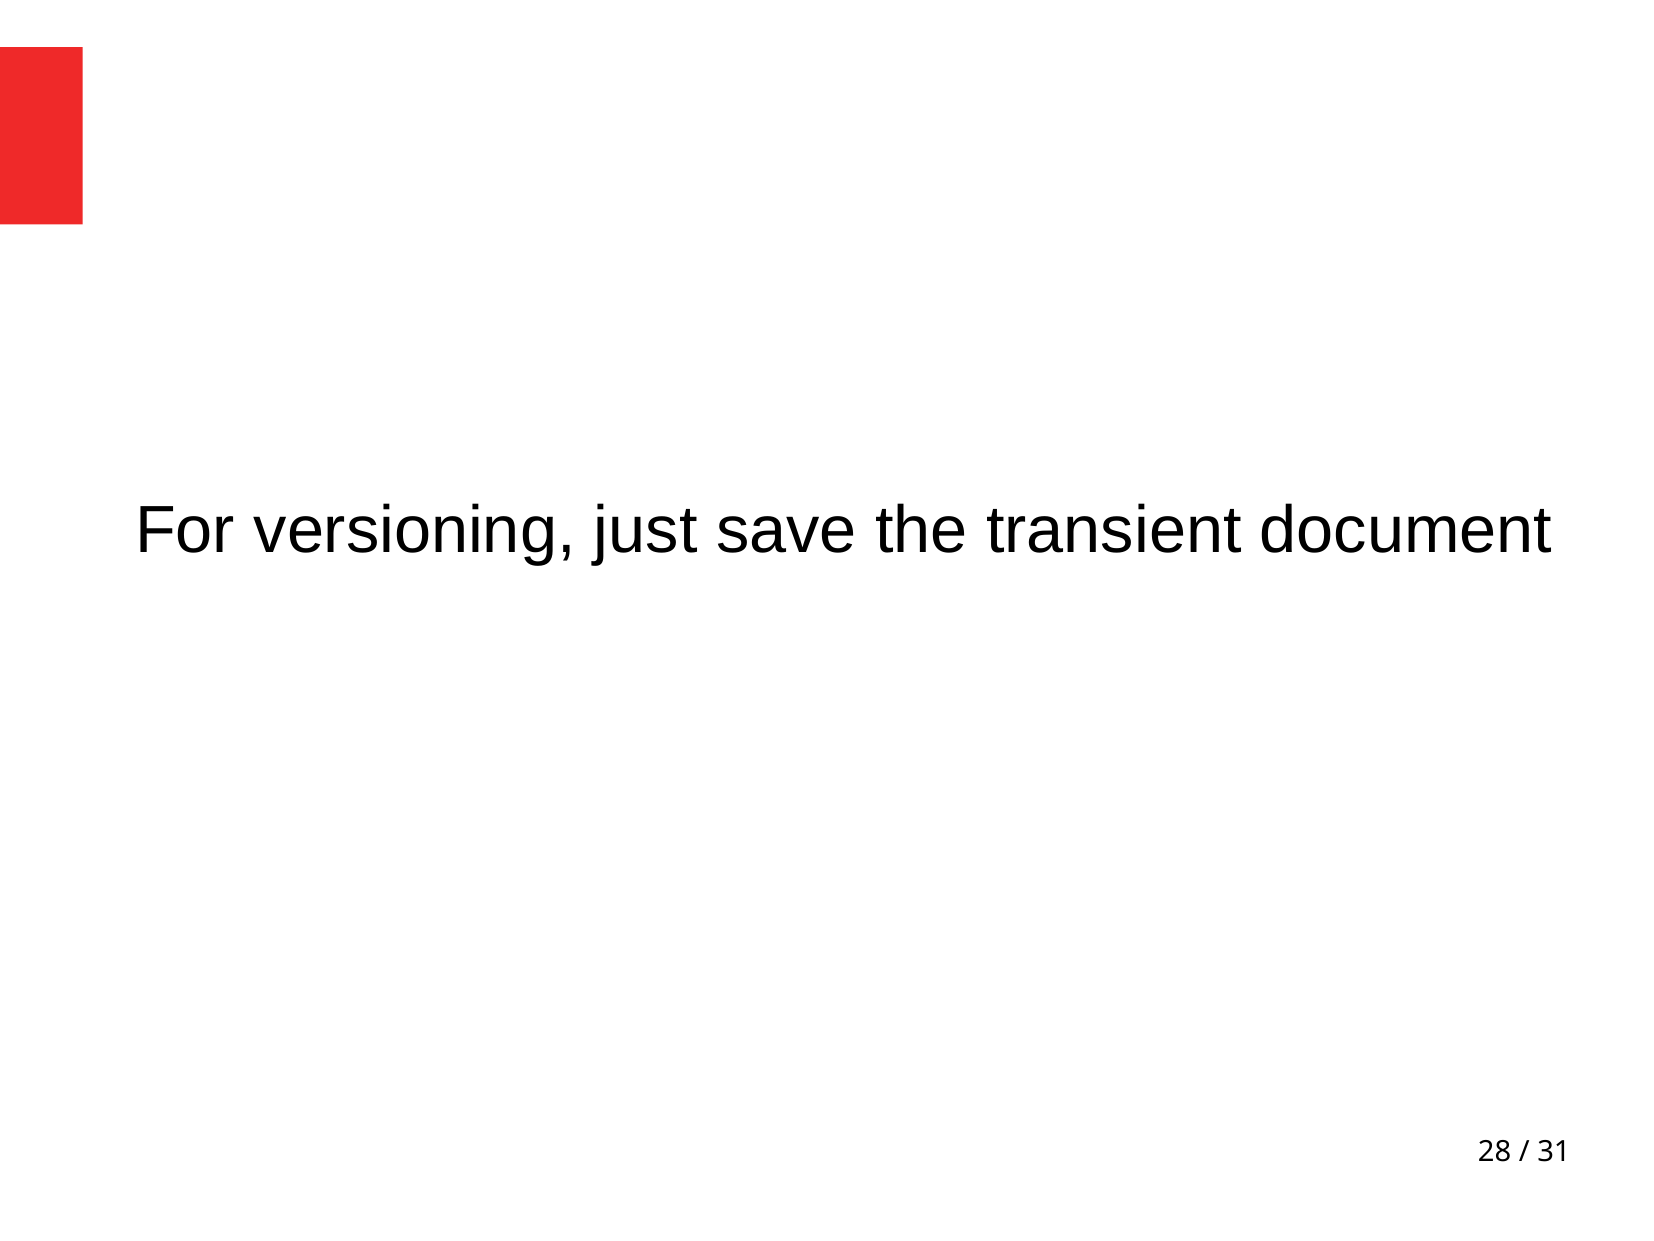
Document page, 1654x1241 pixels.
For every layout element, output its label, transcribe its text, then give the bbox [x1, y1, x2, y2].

subtitle For versioning, just save the transient document [118, 49, 1571, 1010]
